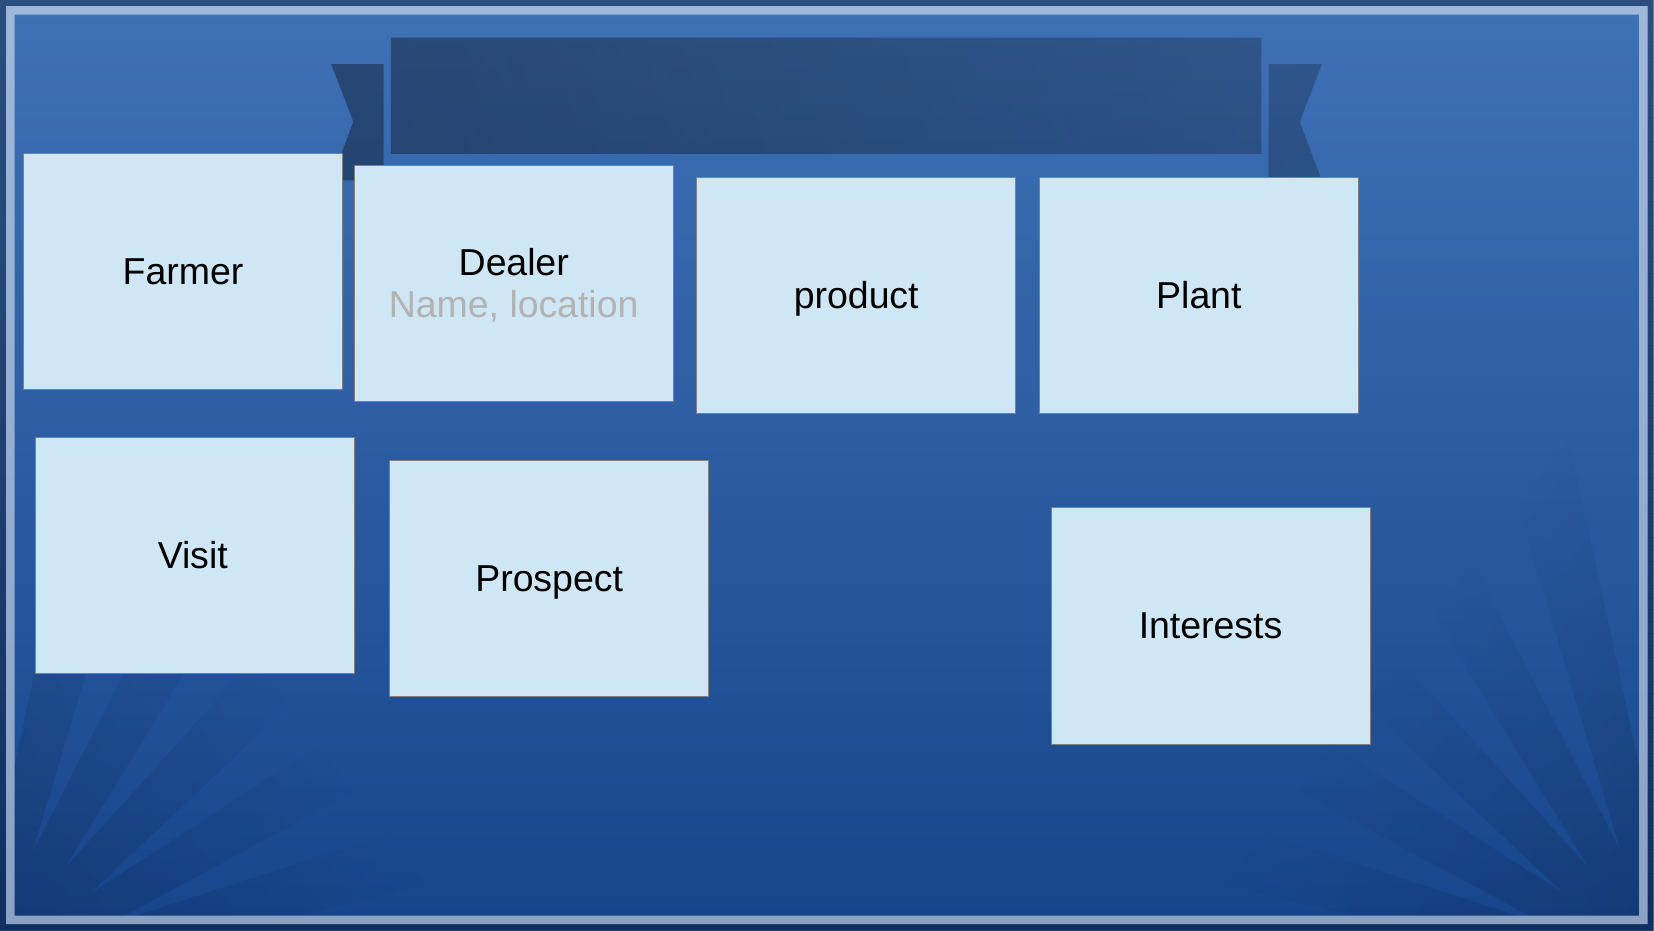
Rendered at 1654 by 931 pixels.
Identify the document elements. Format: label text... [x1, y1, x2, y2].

text_box Visit [35, 437, 355, 674]
text_box Dealer Name, location [354, 165, 674, 402]
text_box Prospect [389, 460, 709, 697]
text_box Farmer [23, 153, 343, 390]
text_box product [696, 177, 1016, 414]
text_box Plant [1039, 177, 1359, 414]
text_box Interests [1051, 507, 1371, 745]
